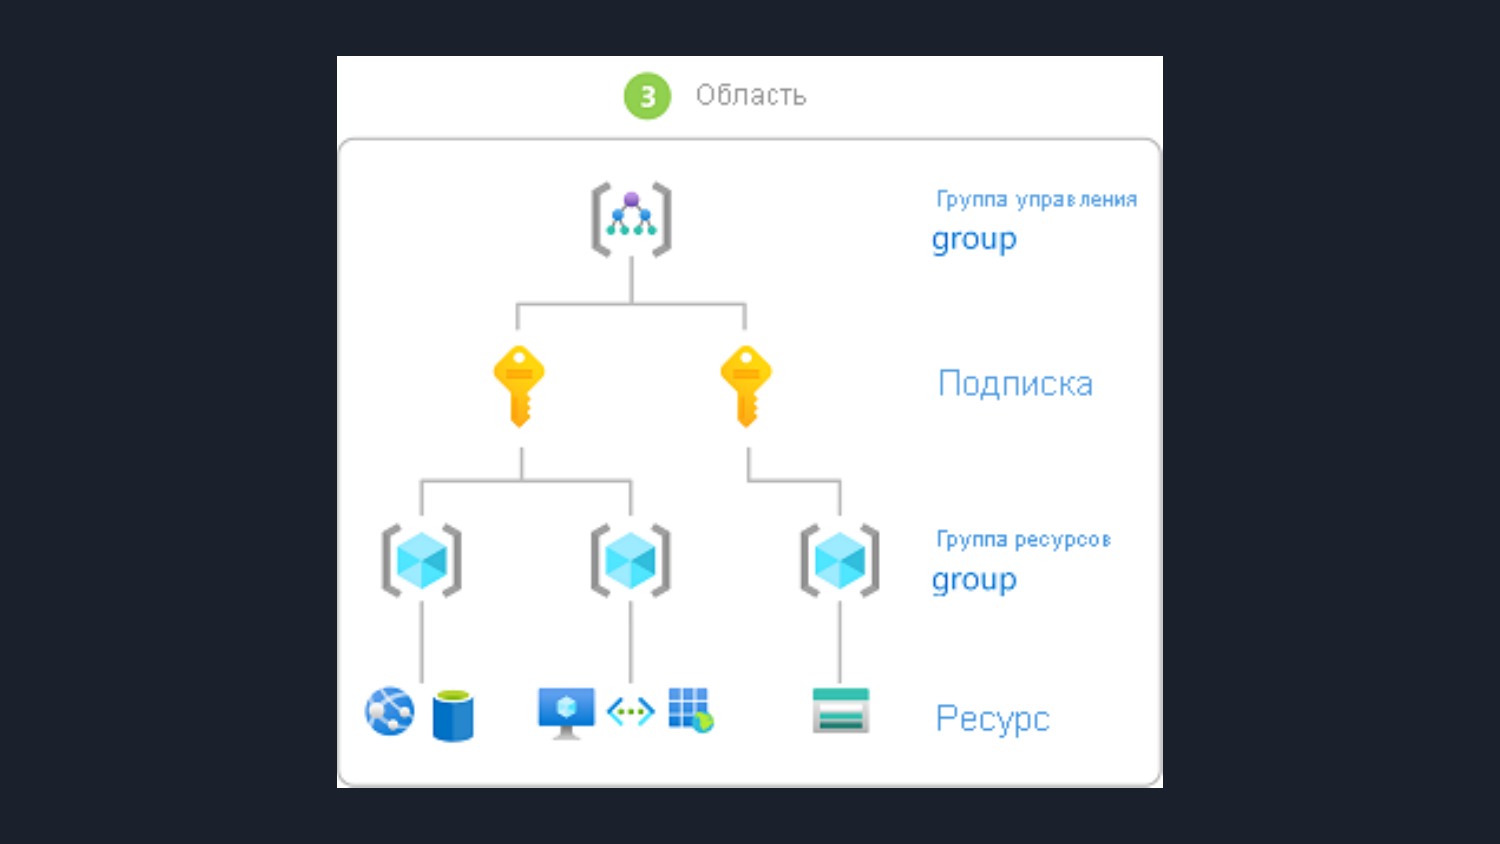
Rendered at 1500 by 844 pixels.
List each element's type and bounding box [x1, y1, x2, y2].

picture [337, 56, 1163, 788]
